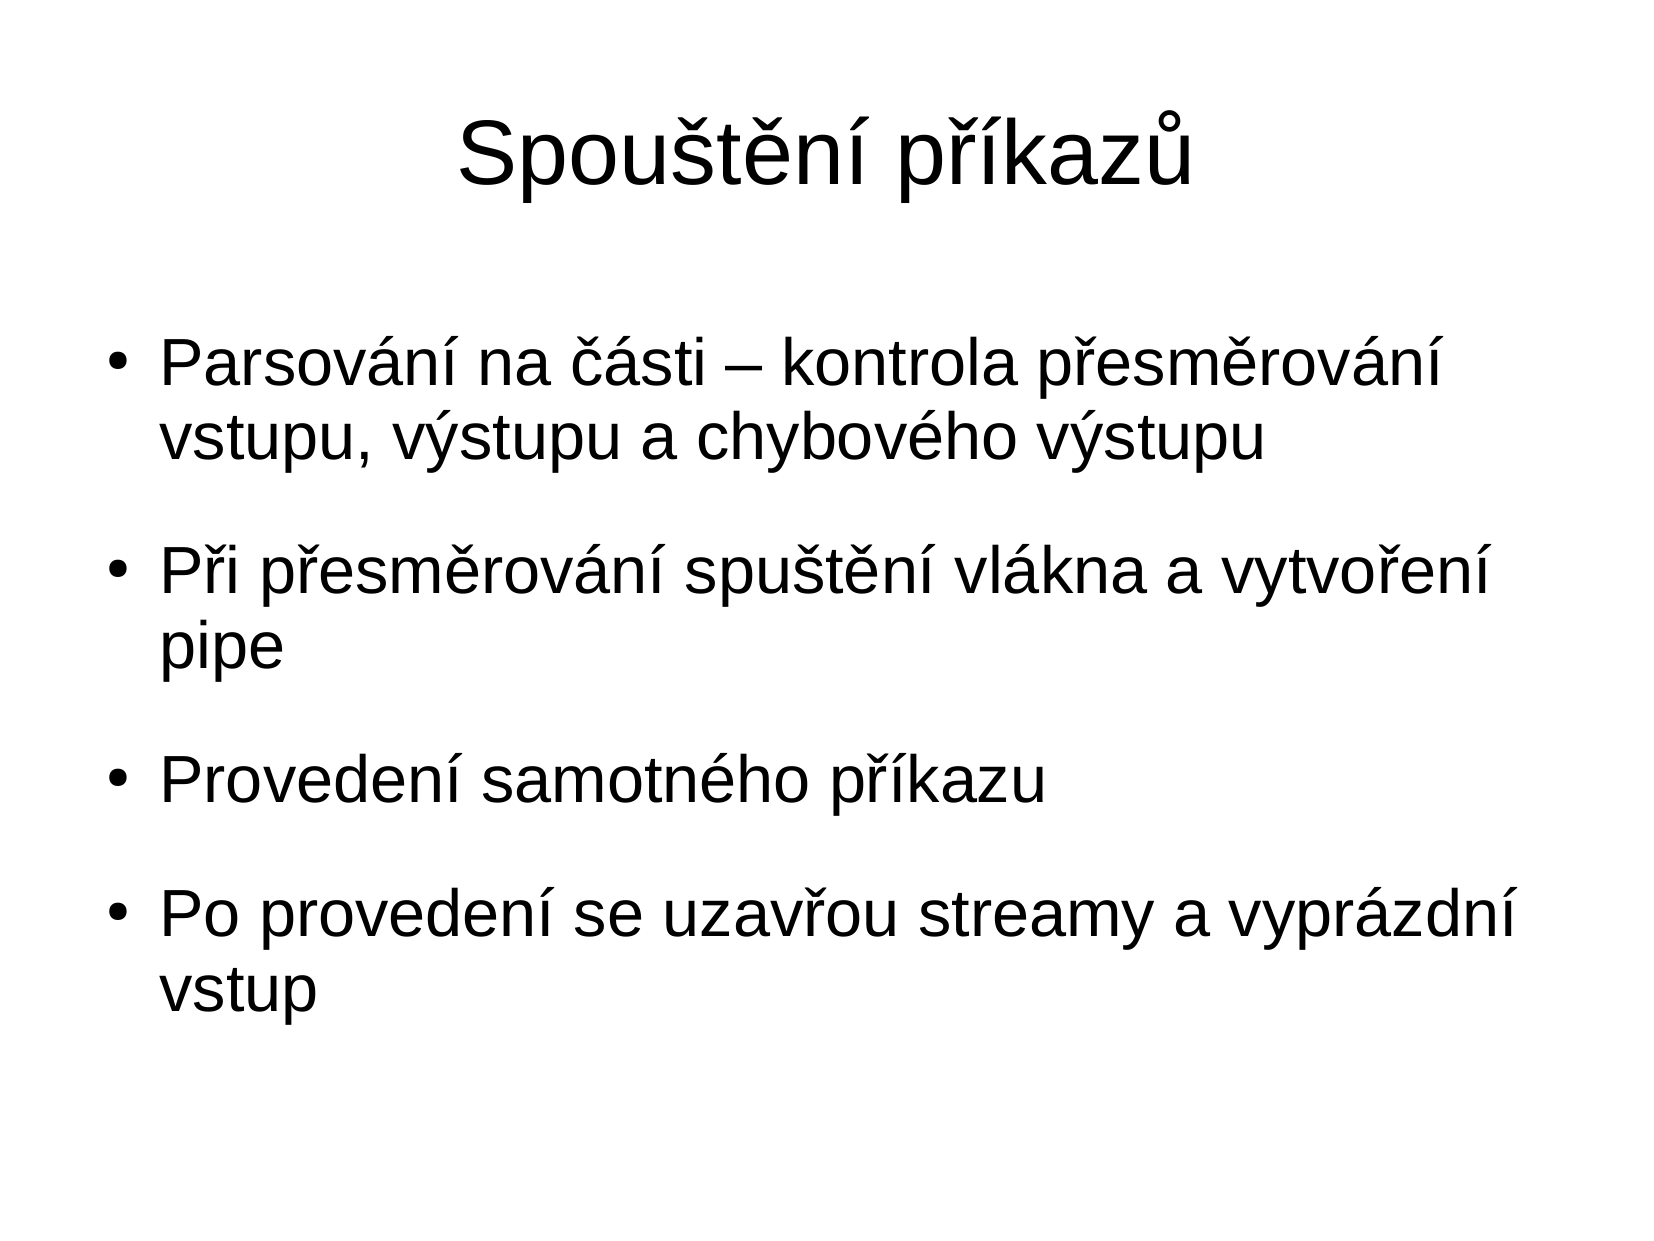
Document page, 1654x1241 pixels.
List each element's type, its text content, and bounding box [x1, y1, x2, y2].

title Spouštění příkazů [82, 49, 1571, 257]
list Parsování na části – kontrola přesměrování vstupu, výstupu a chybového výstupu Při přesměrování spuštění vlákna a vytvoření pipe Provedení samotného příkazu Po provedení se uzavřou streamy a vyprázdní vstup [88, 324, 1577, 1144]
